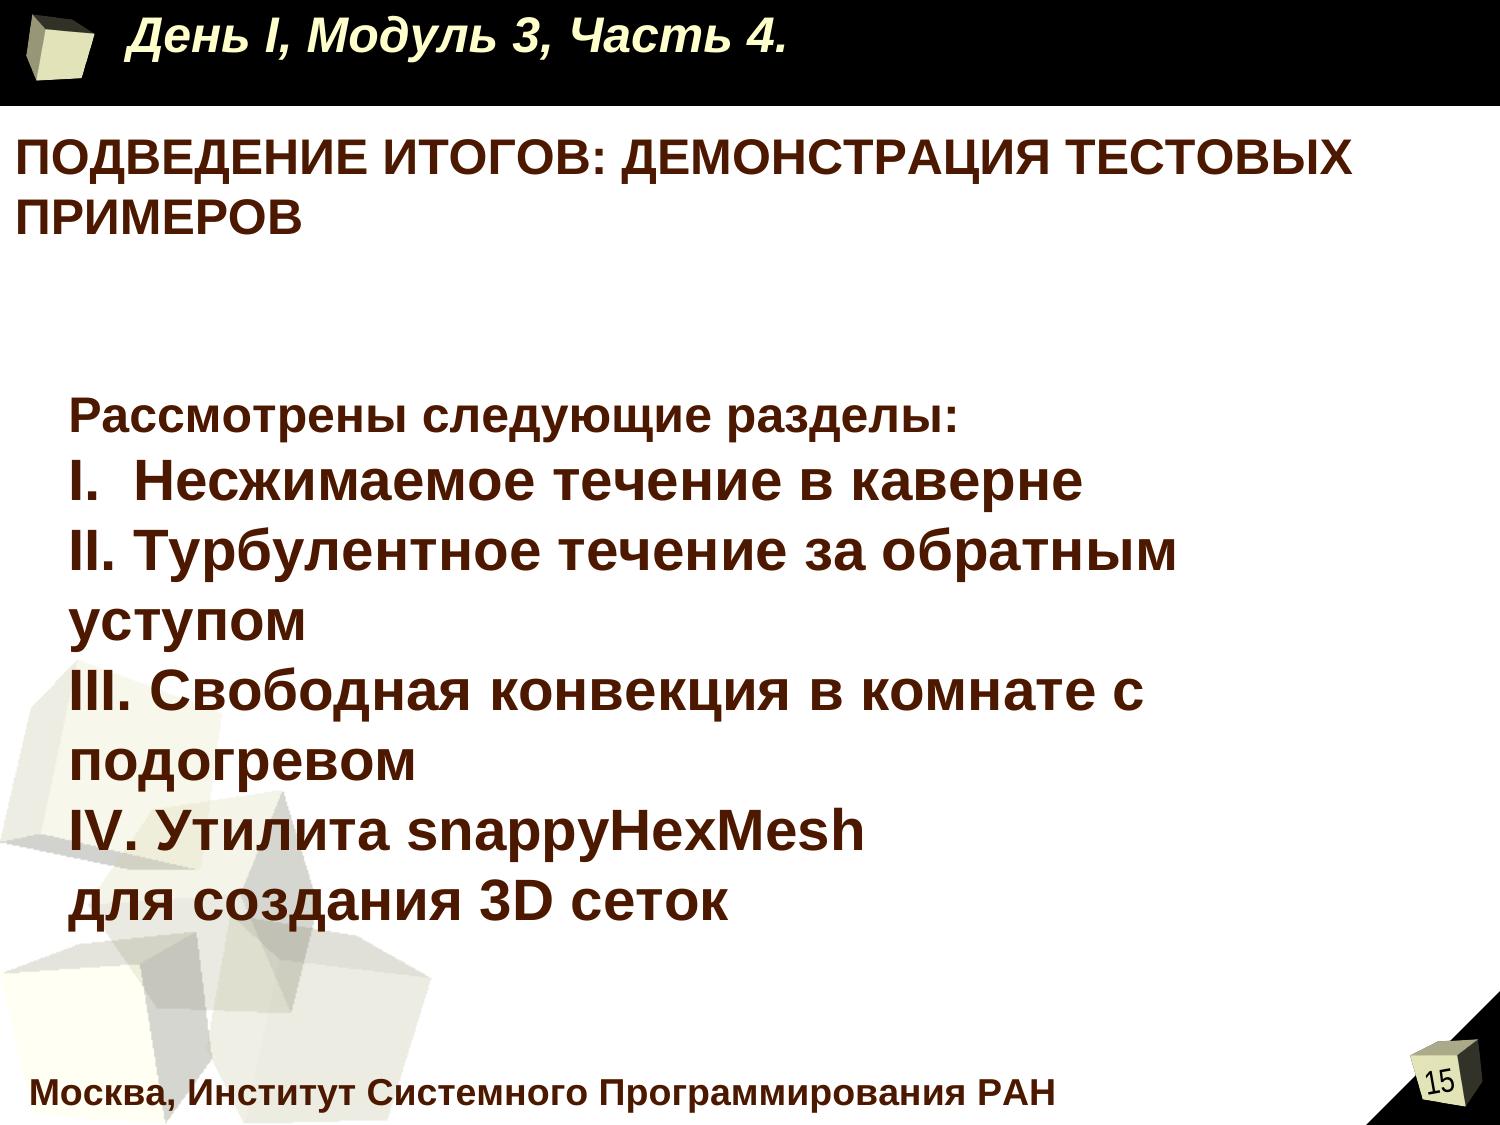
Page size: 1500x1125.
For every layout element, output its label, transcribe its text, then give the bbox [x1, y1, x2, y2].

text_box Рассмотрены следующие разделы: I. Несжимаемое течение в каверне II. Турбулентное течение за обратным уступом III. Свободная конвекция в комнате с подогревом IV. Утилита snappyHexMesh для создания 3D сеток [53, 375, 1393, 940]
text_box ПОДВЕДЕНИЕ ИТОГОВ: ДЕМОНСТРАЦИЯ ТЕСТОВЫХ ПРИМЕРОВ [0, 116, 1500, 252]
picture [0, 659, 433, 1125]
picture [423, 1088, 433, 1102]
